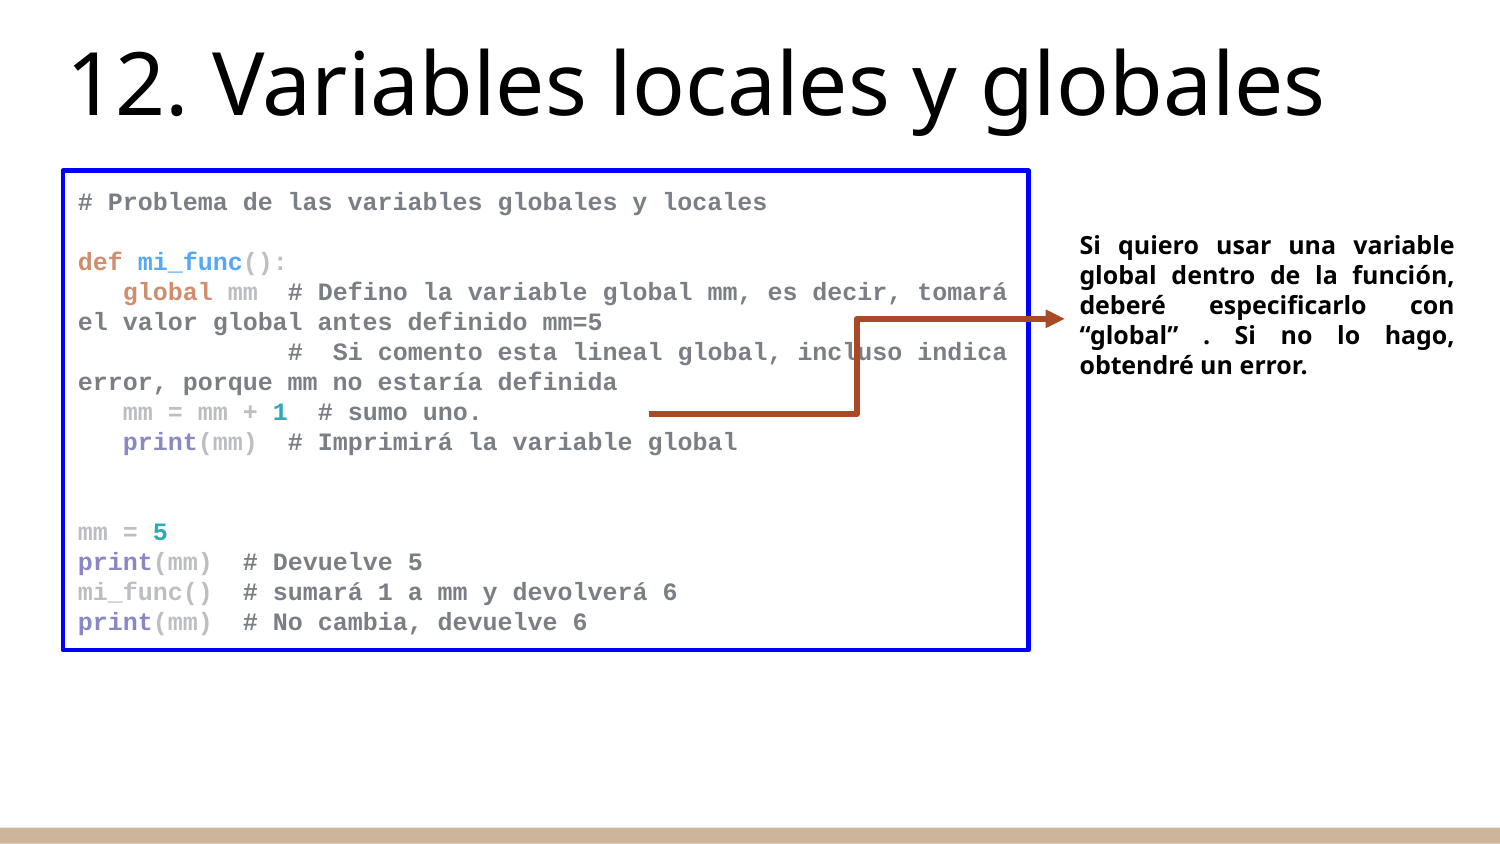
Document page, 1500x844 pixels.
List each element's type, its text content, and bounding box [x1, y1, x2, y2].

text_box # Problema de las variables globales y locales def mi_func(): global mm # Defino la variable global mm, es decir, tomará el valor global antes definido mm=5 # Si comento esta lineal global, incluso indica error, porque mm no estaría definida mm = mm + 1 # sumo uno. print(mm) # Imprimirá la variable global mm = 5 print(mm) # Devuelve 5 mi_func() # sumará 1 a mm y devolverá 6 print(mm) # No cambia, devuelve 6 [62, 170, 1029, 650]
title 12. Variables locales y globales [51, 11, 1449, 148]
text_box Si quiero usar una variable global dentro de la función, deberé especificarlo con “global” . Si no lo hago, obtendré un error. [1064, 170, 1471, 438]
